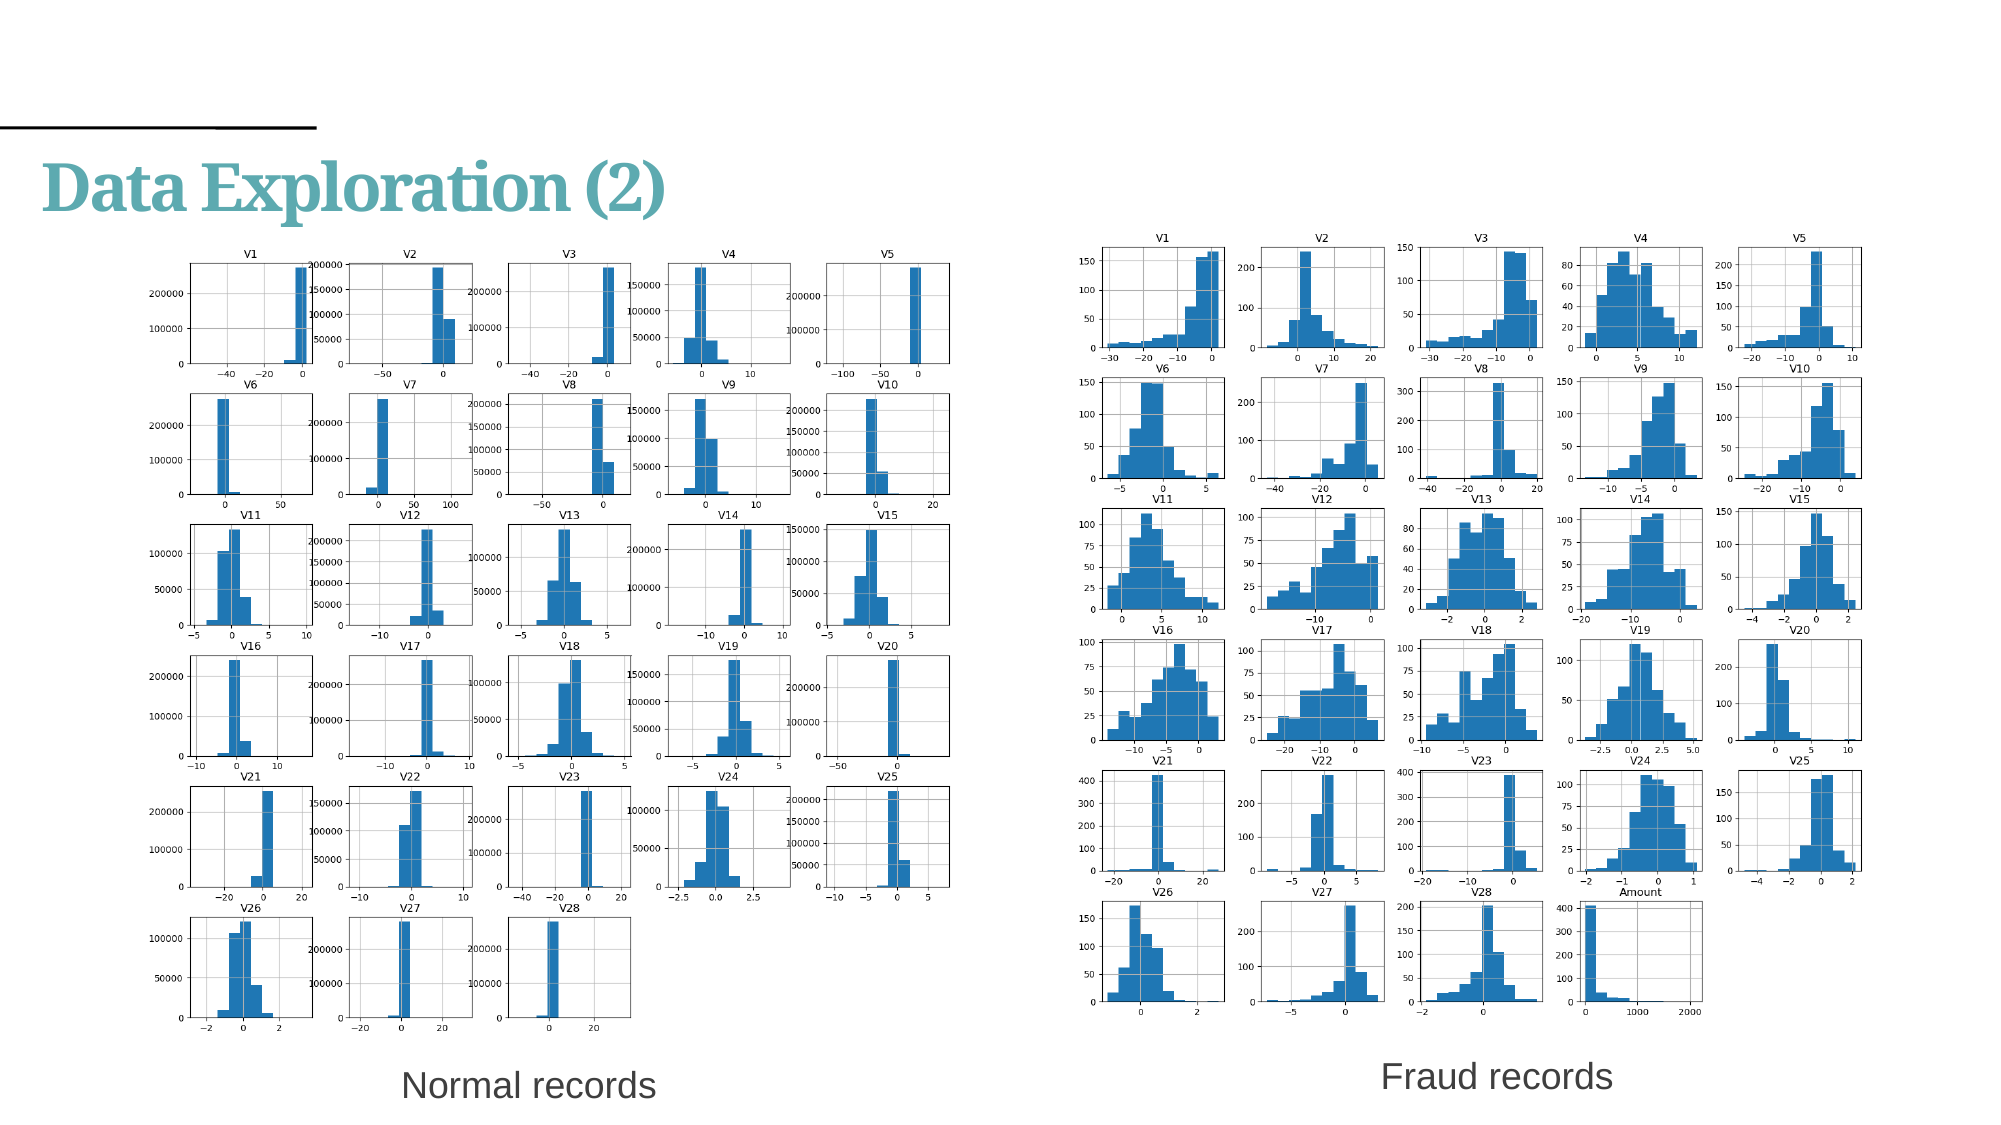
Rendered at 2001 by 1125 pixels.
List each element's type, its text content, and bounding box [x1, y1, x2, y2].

picture [67, 129, 1959, 1125]
title Data Exploration (2) [41, 129, 719, 252]
text_box Fraud records [1365, 1045, 1708, 1106]
text_box Normal records [385, 1053, 729, 1114]
